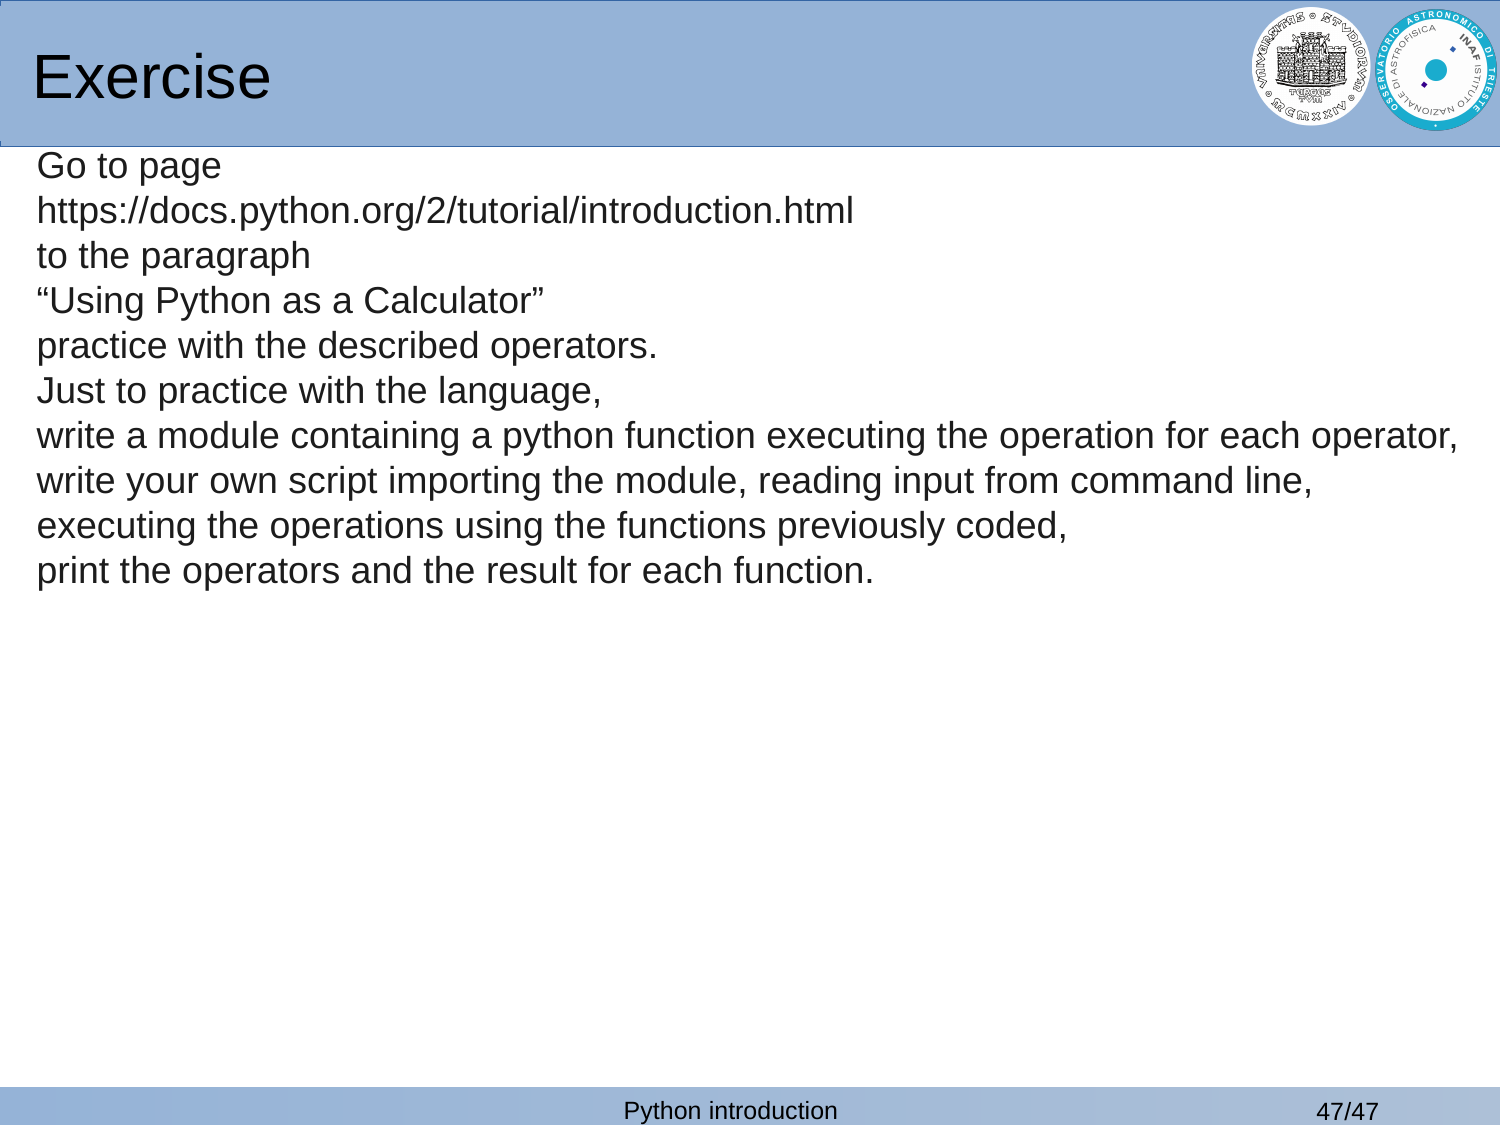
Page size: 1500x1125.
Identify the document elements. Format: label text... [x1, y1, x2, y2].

picture [1252, 0, 1500, 156]
text_box Exercise [0, 5, 1243, 141]
list Go to page https://docs.python.org/2/tutorial/introduction.html to the paragraph “Using Python as a Calculator” practice with the described operators. Just to practice with the language, write a module containing a python function executing the operation for each operator, write your own script importing the module, reading input from command line, executing the operations using the functions previously coded, print the operators and the result for each function. [21, 132, 1477, 1070]
